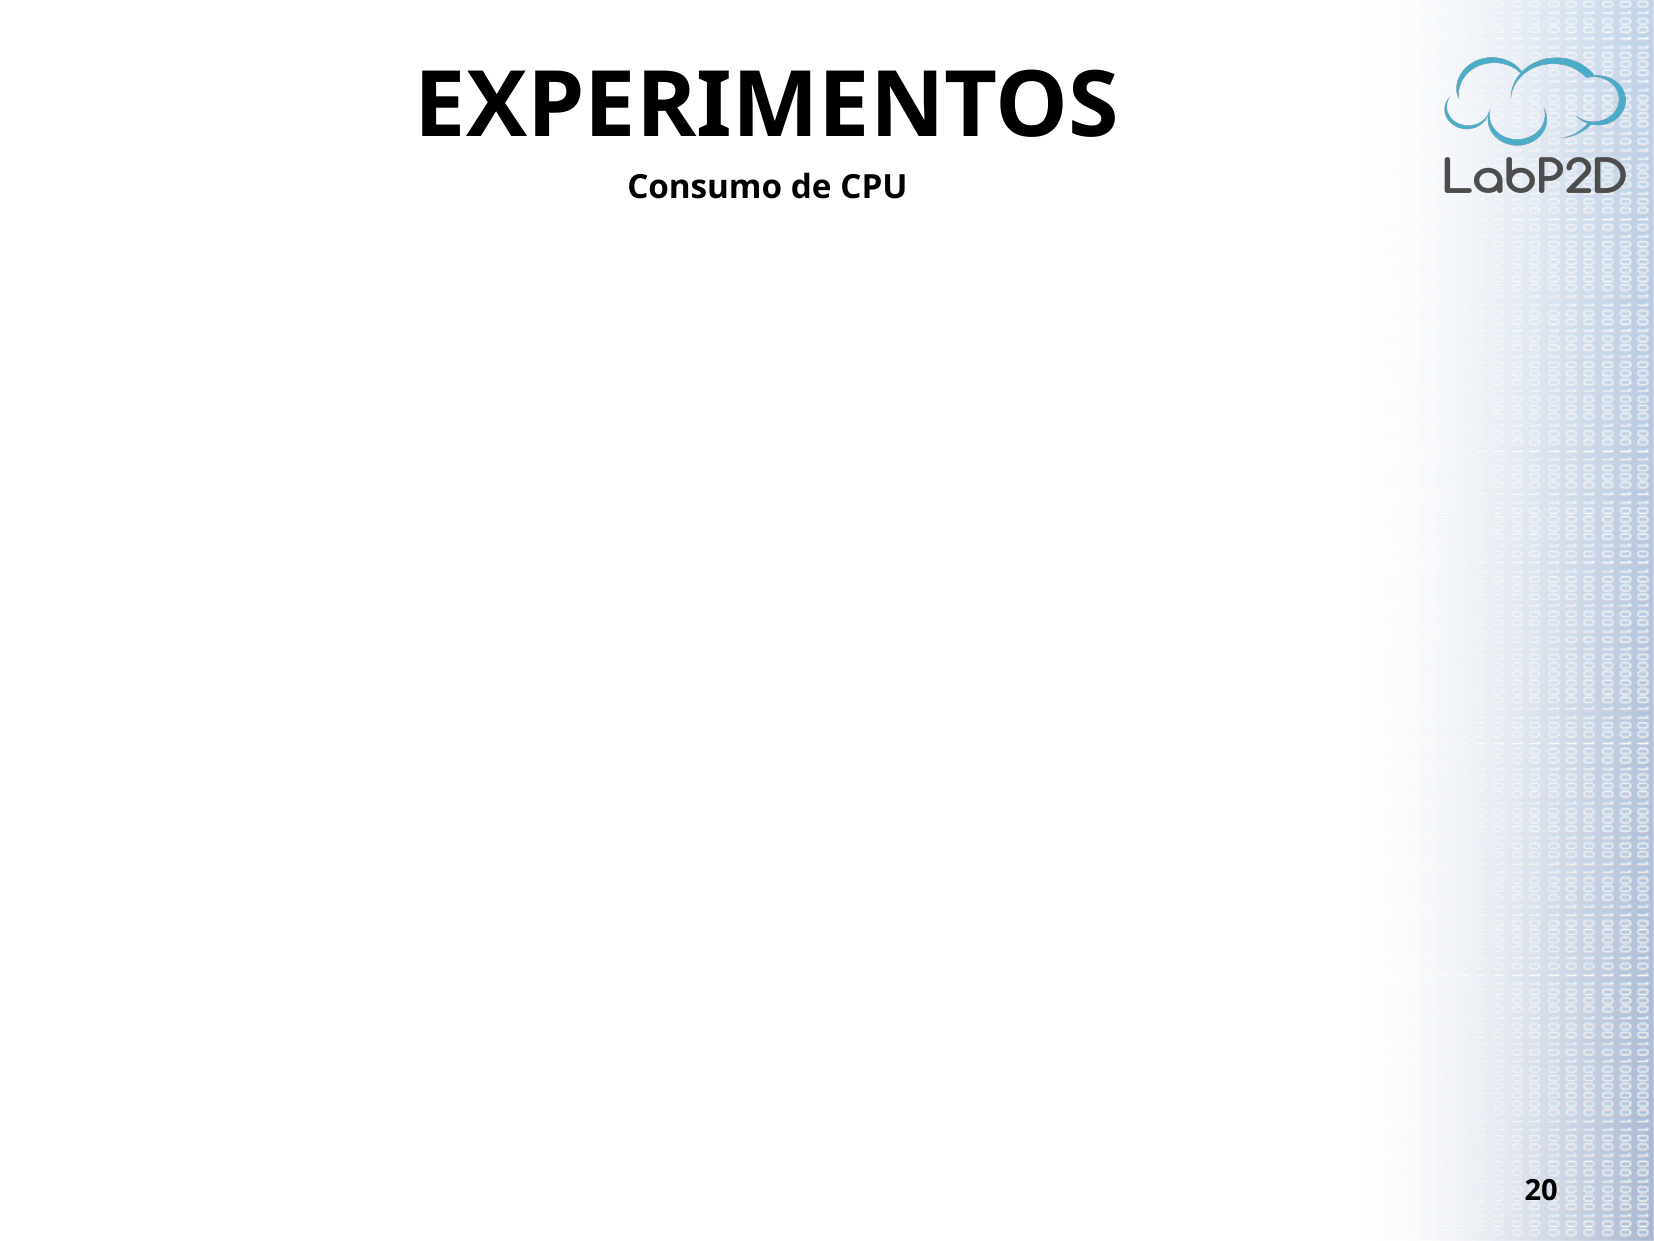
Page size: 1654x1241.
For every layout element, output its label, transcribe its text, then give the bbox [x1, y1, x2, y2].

title EXPERIMENTOS Consumo de CPU [82, 19, 1453, 227]
picture [1360, 1, 1654, 1240]
